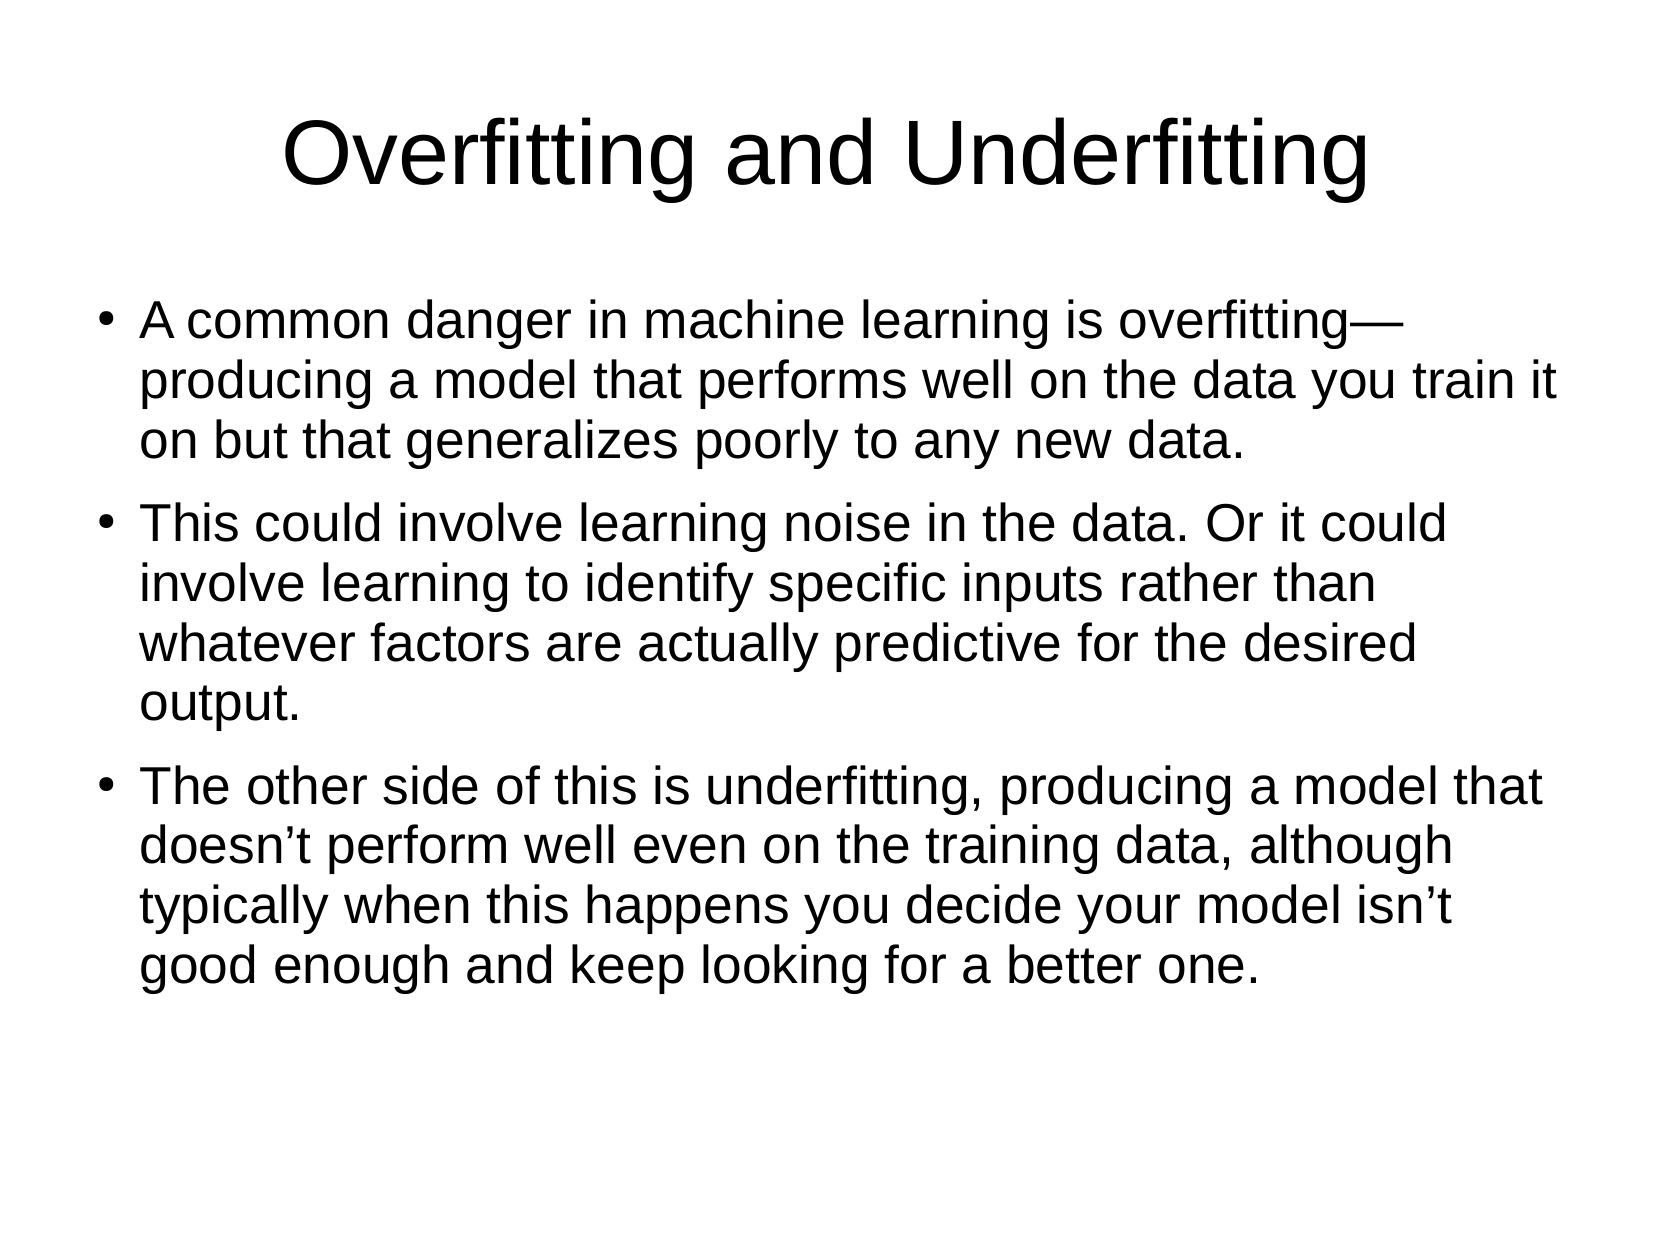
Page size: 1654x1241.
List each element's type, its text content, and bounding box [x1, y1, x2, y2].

list A common danger in machine learning is overfitting—producing a model that performs well on the data you train it on but that generalizes poorly to any new data. This could involve learning noise in the data. Or it could involve learning to identify specific inputs rather than whatever factors are actually predictive for the desired output. The other side of this is underfitting, producing a model that doesn’t perform well even on the training data, although typically when this happens you decide your model isn’t good enough and keep looking for a better one. [82, 290, 1571, 1010]
title Overfitting and Underfitting [82, 49, 1571, 257]
